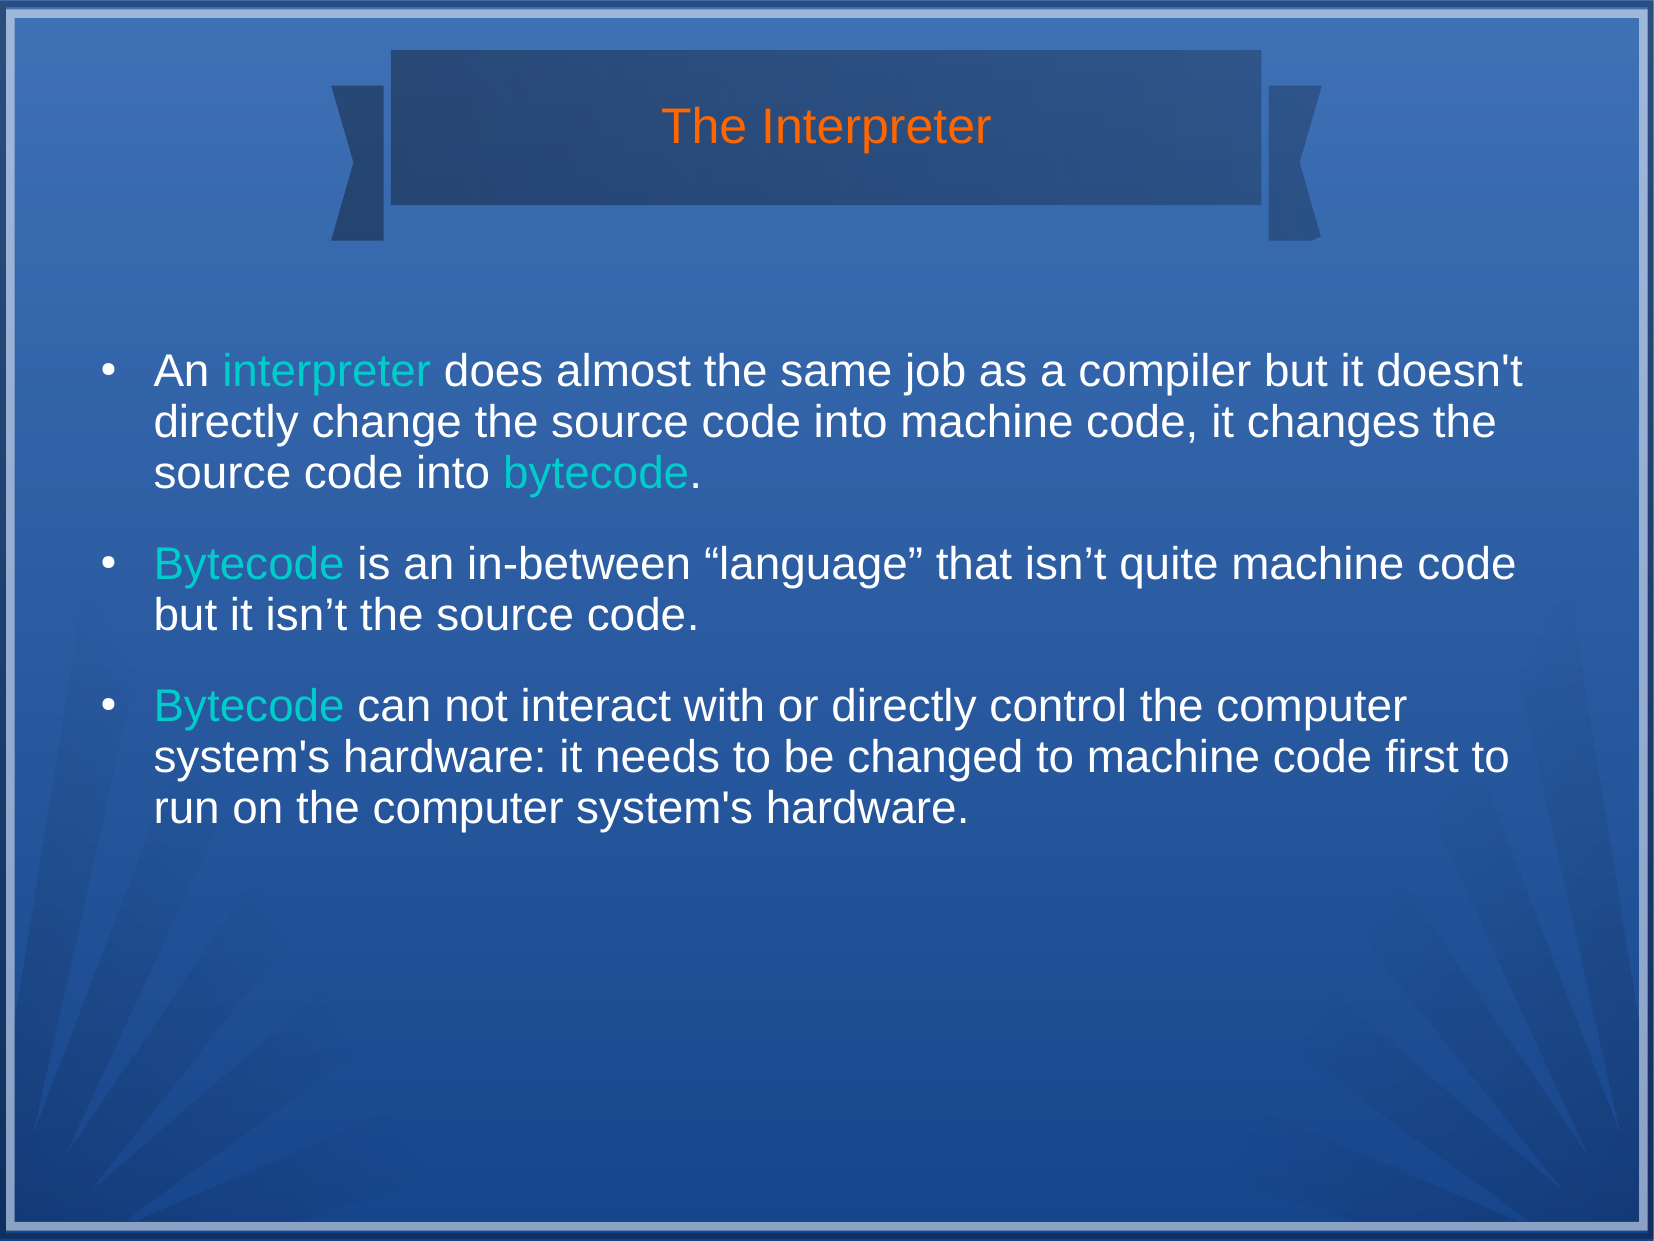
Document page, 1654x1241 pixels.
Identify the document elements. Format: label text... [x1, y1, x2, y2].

title The Interpreter [389, 47, 1264, 205]
list An interpreter does almost the same job as a compiler but it doesn't directly change the source code into machine code, it changes the source code into bytecode. Bytecode is an in-between “language” that isn’t quite machine code but it isn’t the source code. Bytecode can not interact with or directly control the computer system's hardware: it needs to be changed to machine code first to run on the computer system's hardware. [82, 345, 1571, 1241]
